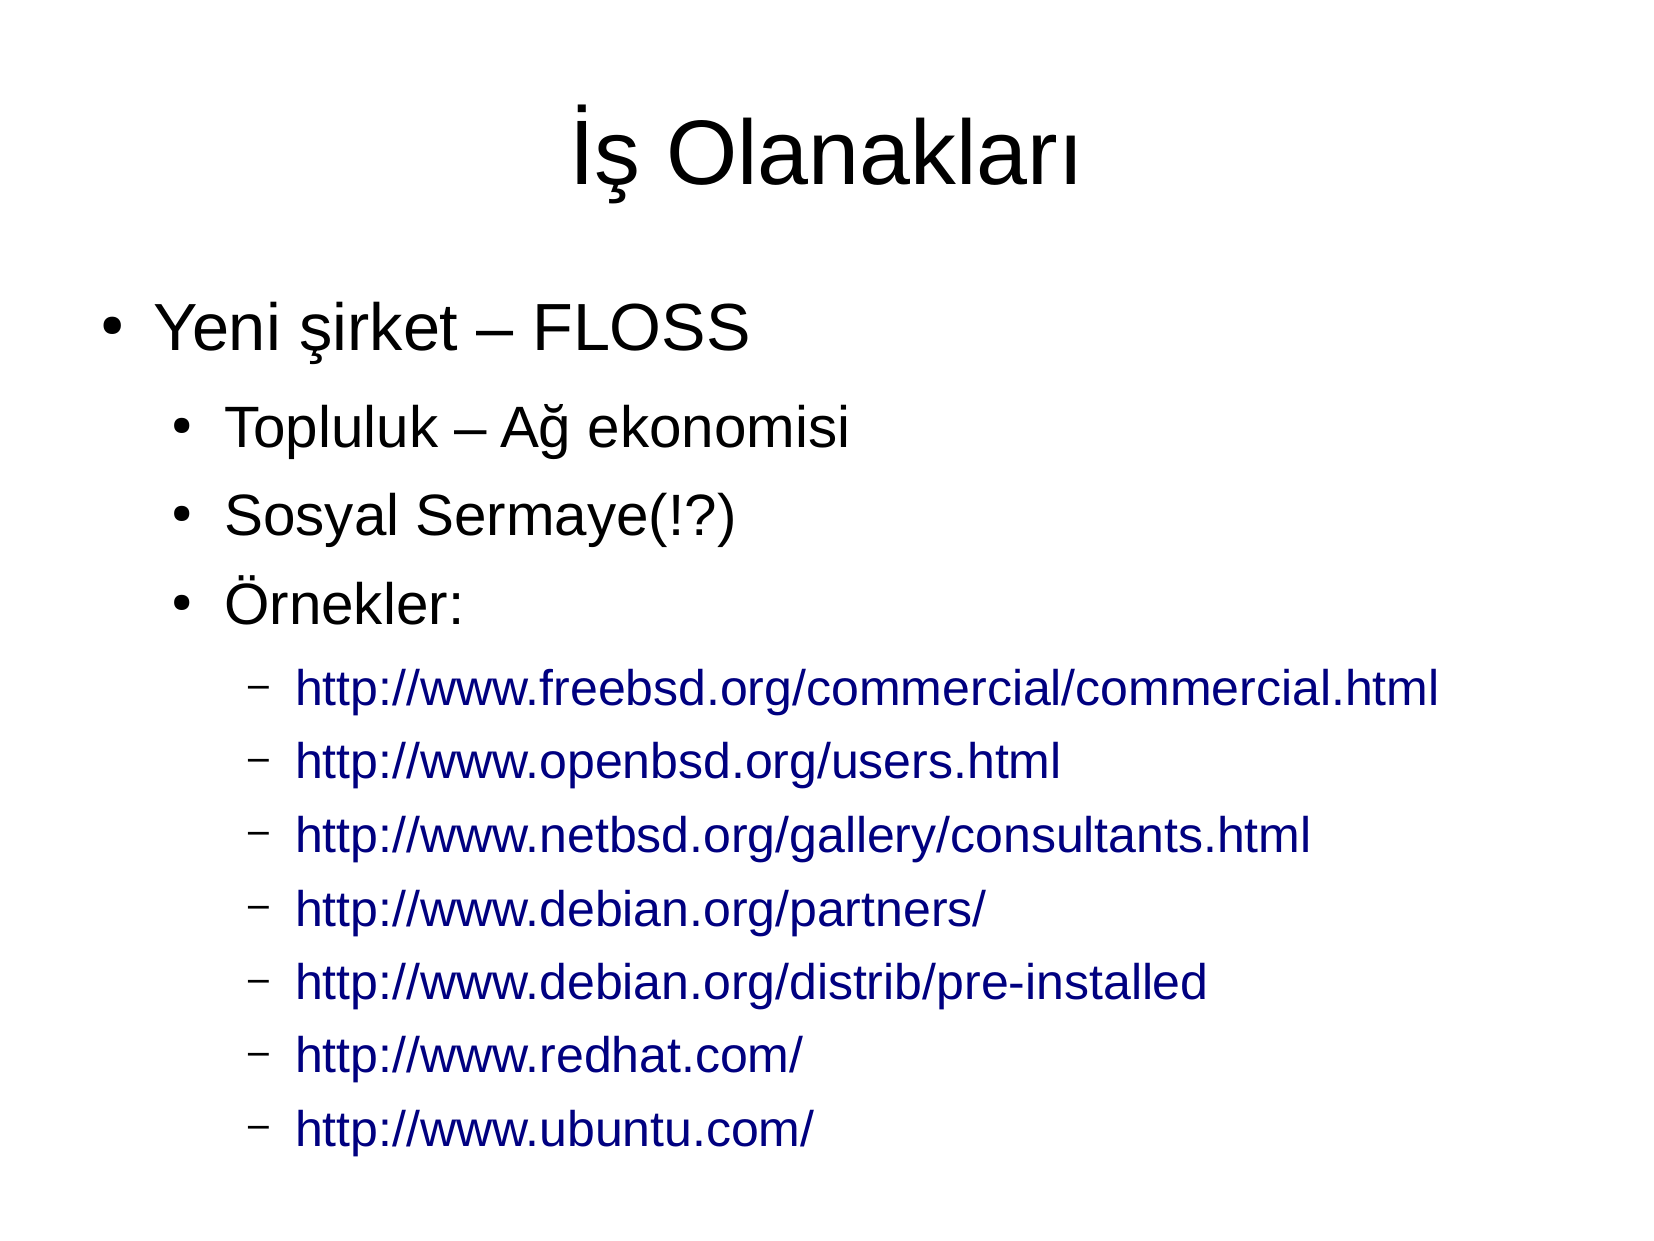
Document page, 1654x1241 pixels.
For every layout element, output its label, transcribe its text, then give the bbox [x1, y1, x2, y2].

list Yeni şirket – FLOSS Topluluk – Ağ ekonomisi Sosyal Sermaye(!?) Örnekler: http://www.freebsd.org/commercial/commercial.html http://www.openbsd.org/users.html http://www.netbsd.org/gallery/consultants.html http://www.debian.org/partners/ http://www.debian.org/distrib/pre-installed http://www.redhat.com/ http://www.ubuntu.com/ [82, 290, 1571, 1109]
title İş Olanakları [82, 49, 1571, 257]
